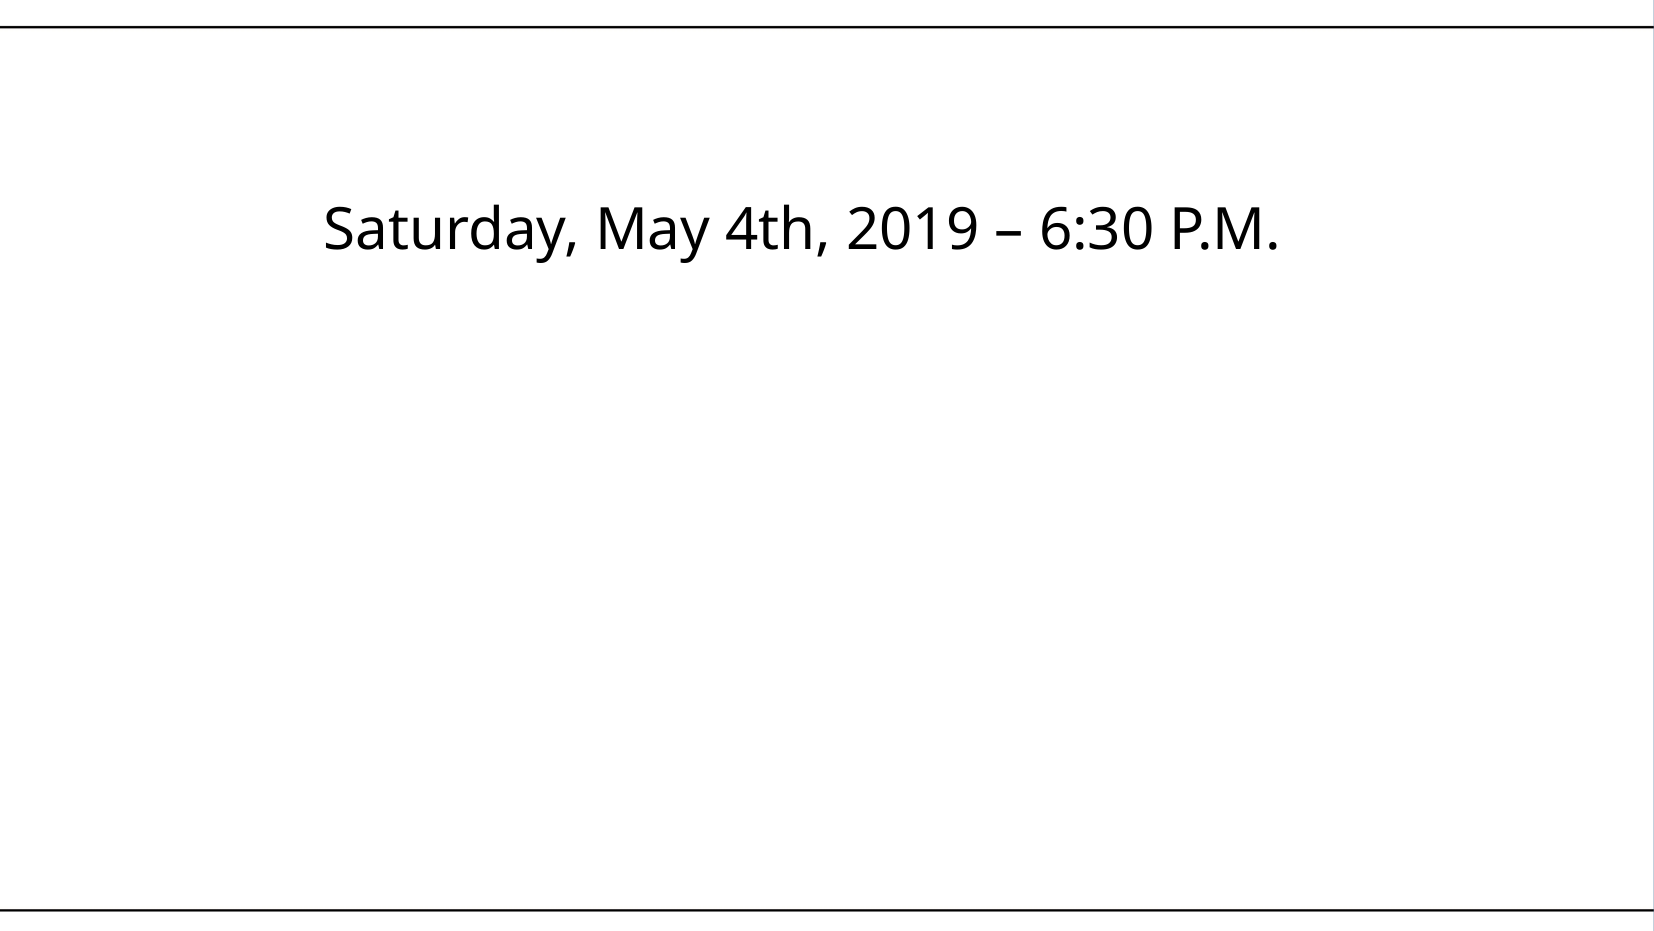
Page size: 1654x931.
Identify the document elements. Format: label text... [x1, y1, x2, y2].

picture [0, 0, 1654, 931]
text_box Saturday, May 4th, 2019 – 6:30 P.M. [165, 180, 1441, 273]
